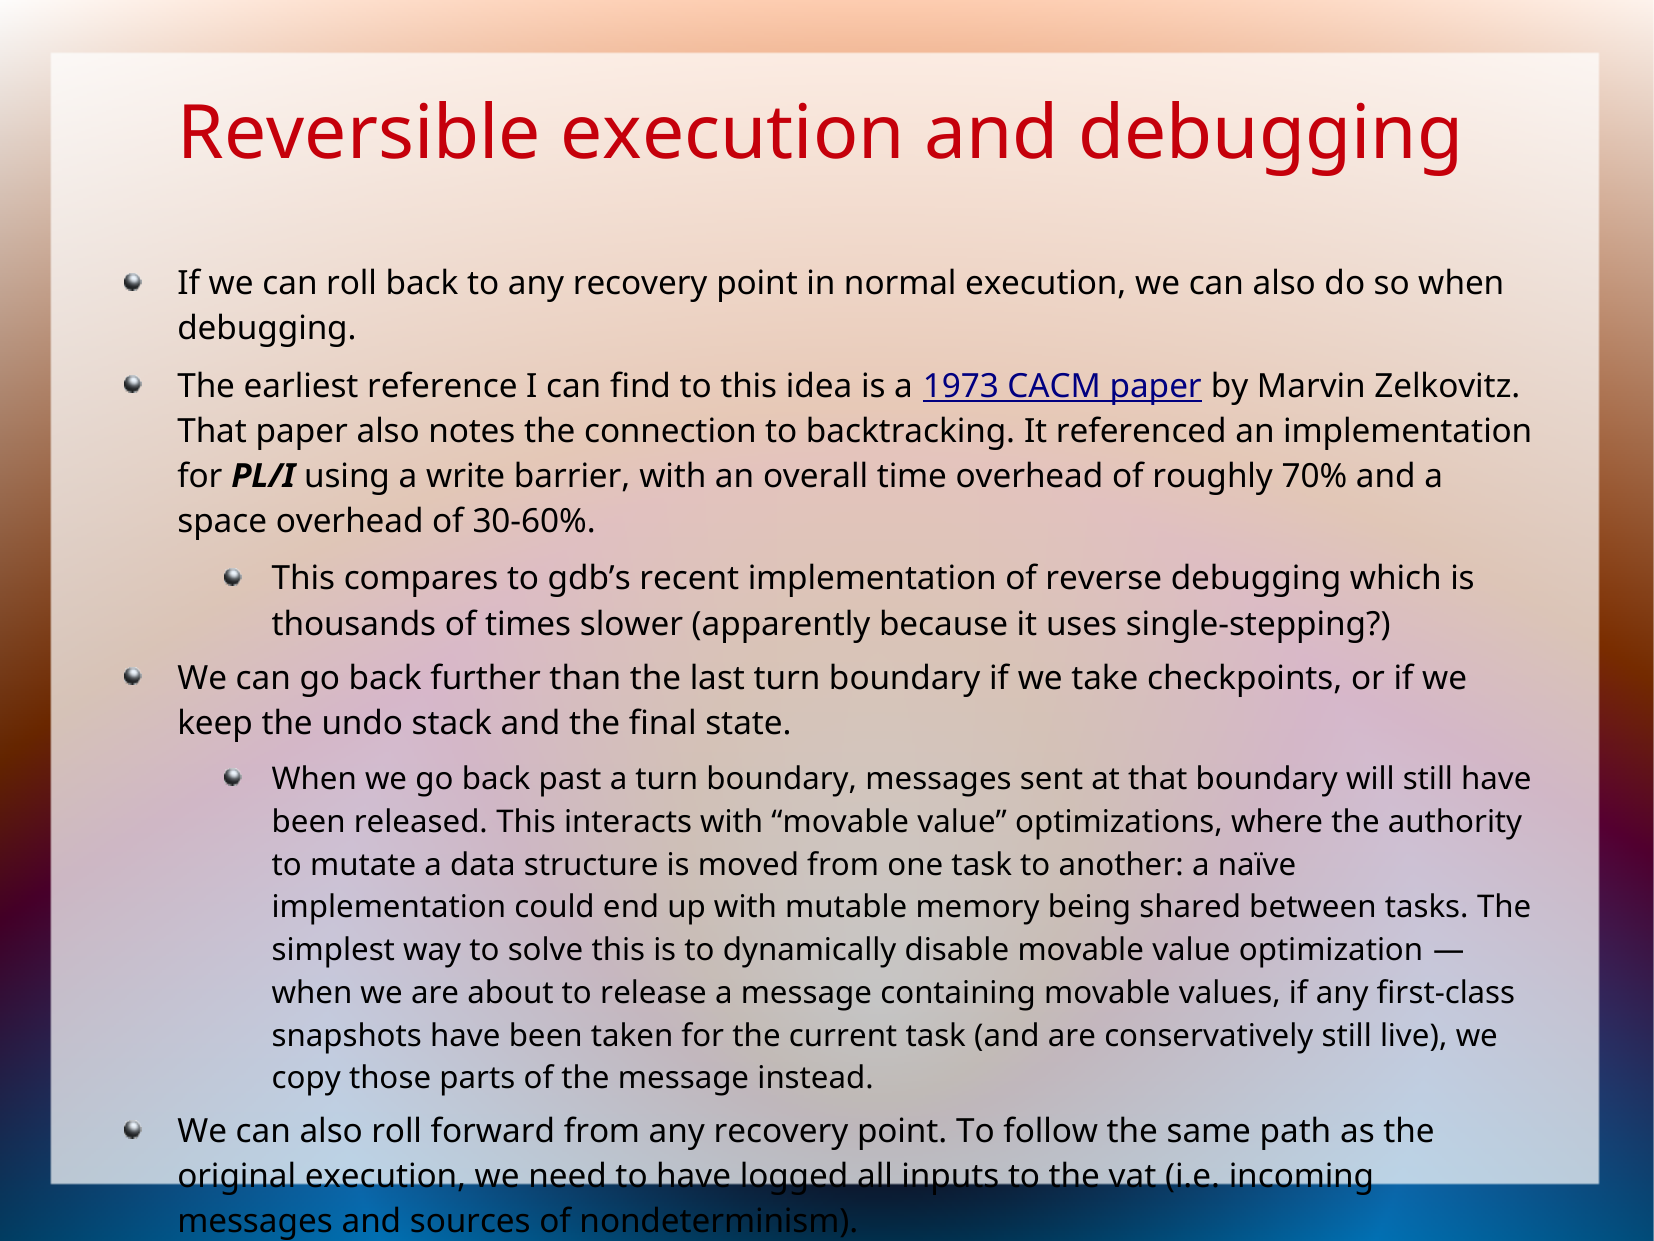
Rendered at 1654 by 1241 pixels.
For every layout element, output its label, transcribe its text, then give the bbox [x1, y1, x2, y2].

list If we can roll back to any recovery point in normal execution, we can also do so when debugging. The earliest reference I can find to this idea is a 1973 CACM paper by Marvin Zelkovitz. That paper also notes the connection to backtracking. It referenced an implementation for PL/I using a write barrier, with an overall time overhead of roughly 70% and a space overhead of 30-60%. This compares to gdb’s recent implementation of reverse debugging which is thousands of times slower (apparently because it uses single-stepping?) We can go back further than the last turn boundary if we take checkpoints, or if we keep the undo stack and the final state. When we go back past a turn boundary, messages sent at that boundary will still have been released. This interacts with “movable value” optimizations, where the authority to mutate a data structure is moved from one task to another: a naïve implementation could end up with mutable memory being shared between tasks. The simplest way to solve this is to dynamically disable movable value optimization — when we are about to release a message containing movable values, if any first-class snapshots have been taken for the current task (and are conservatively still live), we copy those parts of the message instead. We can also roll forward from any recovery point. To follow the same path as the original execution, we need to have logged all inputs to the vat (i.e. incoming messages and sources of nondeterminism). We can potentially reify checkpoints and replay logs and expose them to applications. [106, 259, 1536, 1074]
title Reversible execution and debugging [76, 59, 1565, 200]
picture [0, 0, 1654, 1241]
